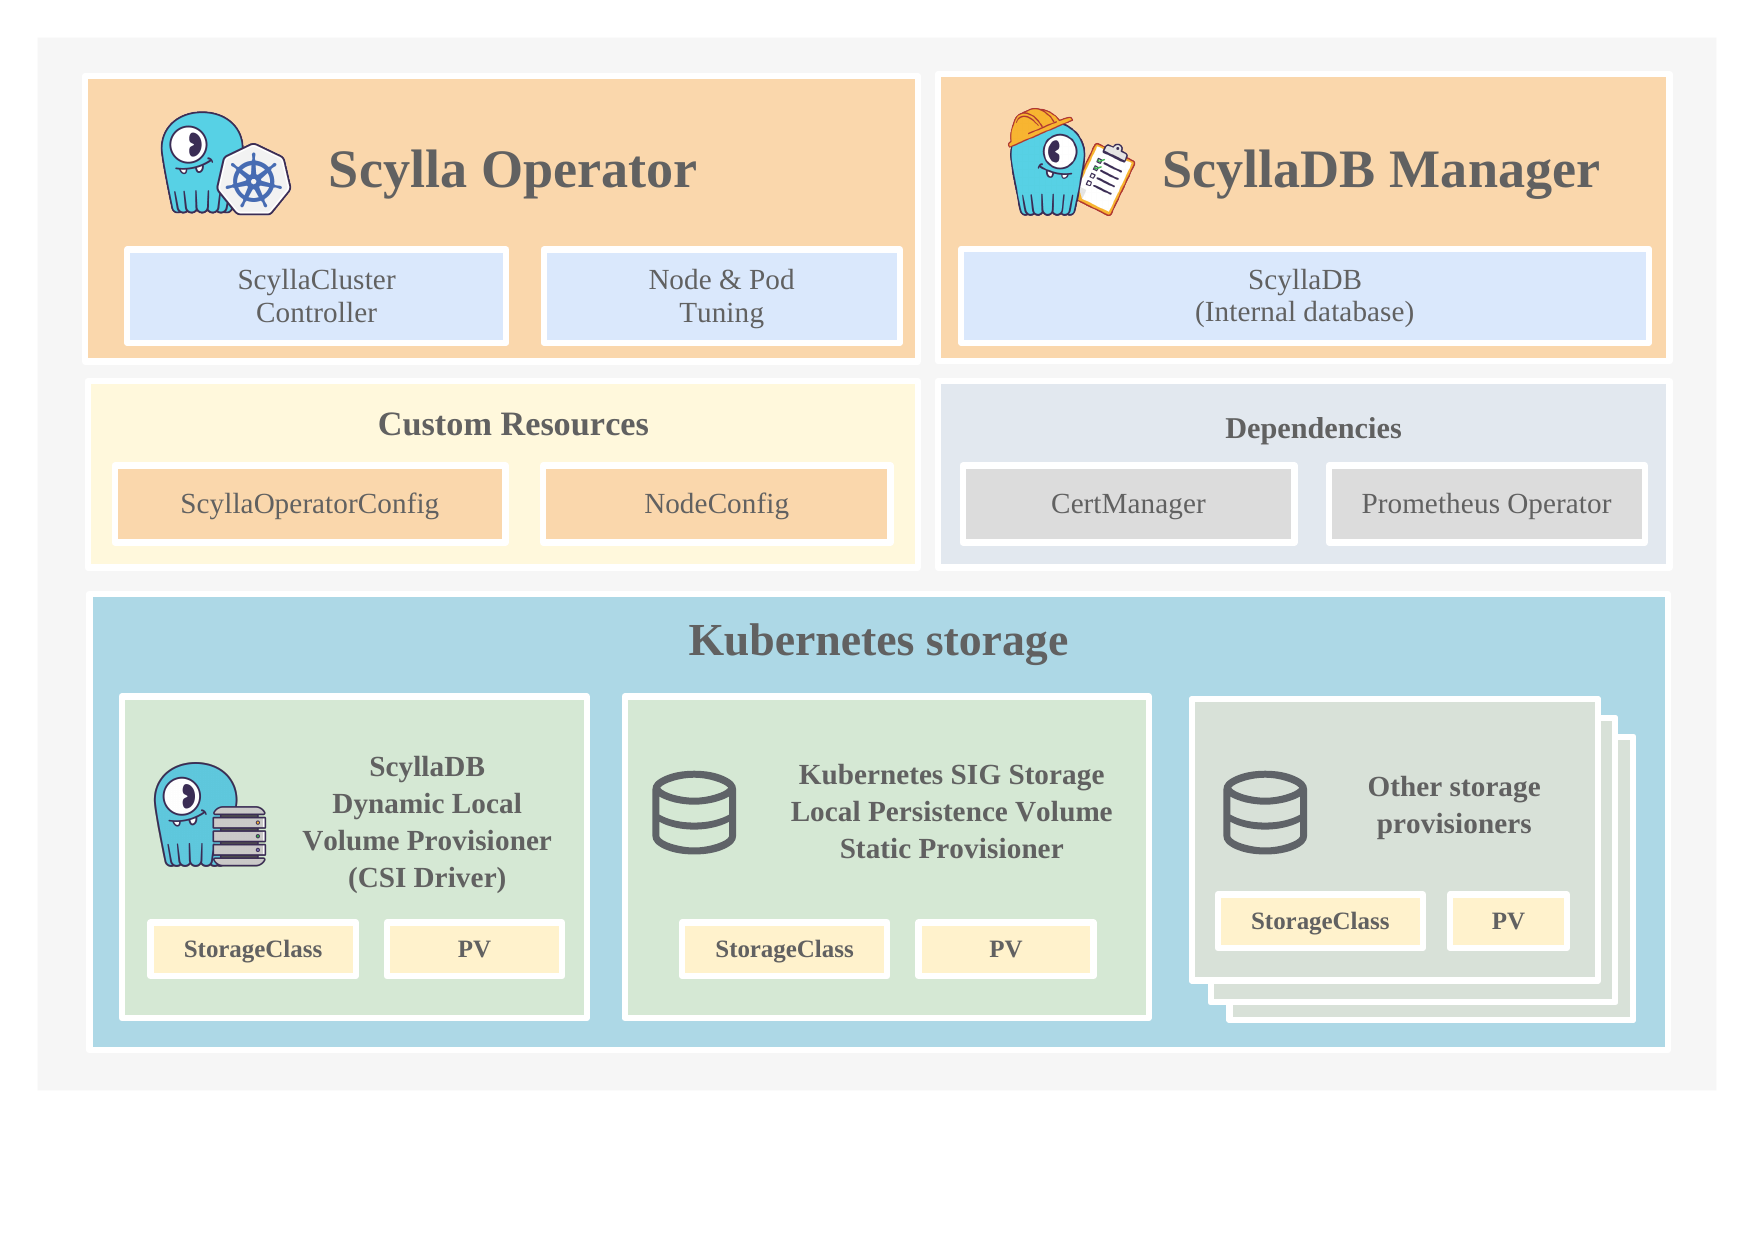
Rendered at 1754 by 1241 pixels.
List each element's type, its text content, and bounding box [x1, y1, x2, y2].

text_box PV [1449, 894, 1568, 948]
picture [1208, 755, 1323, 870]
text_box StorageClass [150, 922, 356, 977]
text_box ScyllaDB Dynamic Local Volume Provisioner (CSI Driver) [286, 734, 568, 906]
text_box NodeConfig [543, 465, 891, 543]
text_box PV [918, 922, 1094, 977]
text_box Node & Pod Tuning [543, 249, 901, 343]
text_box Kubernetes storage [89, 593, 1668, 1051]
text_box CertManager [962, 465, 1295, 543]
picture [1000, 100, 1148, 224]
text_box [37, 37, 1717, 1091]
picture [154, 90, 296, 222]
text_box StorageClass [1217, 894, 1423, 948]
text_box Other storage provisioners [1323, 736, 1586, 869]
text_box Kubernetes SIG Storage Local Persistence Volume Static Provisioner [755, 706, 1149, 913]
text_box StorageClass [682, 922, 888, 977]
text_box PV [386, 922, 563, 977]
text_box ScyllaDB (Internal database) [961, 248, 1649, 343]
text_box Scylla Operator [311, 98, 830, 231]
picture [637, 755, 752, 870]
text_box Prometheus Operator [1328, 465, 1645, 543]
text_box Custom Resources [110, 390, 917, 452]
text_box ScyllaCluster Controller [127, 249, 507, 343]
text_box ScyllaOperatorConfig [114, 465, 506, 543]
text_box Dependencies [967, 397, 1661, 455]
picture [153, 757, 269, 875]
text_box ScyllaDB Manager [1144, 98, 1651, 231]
